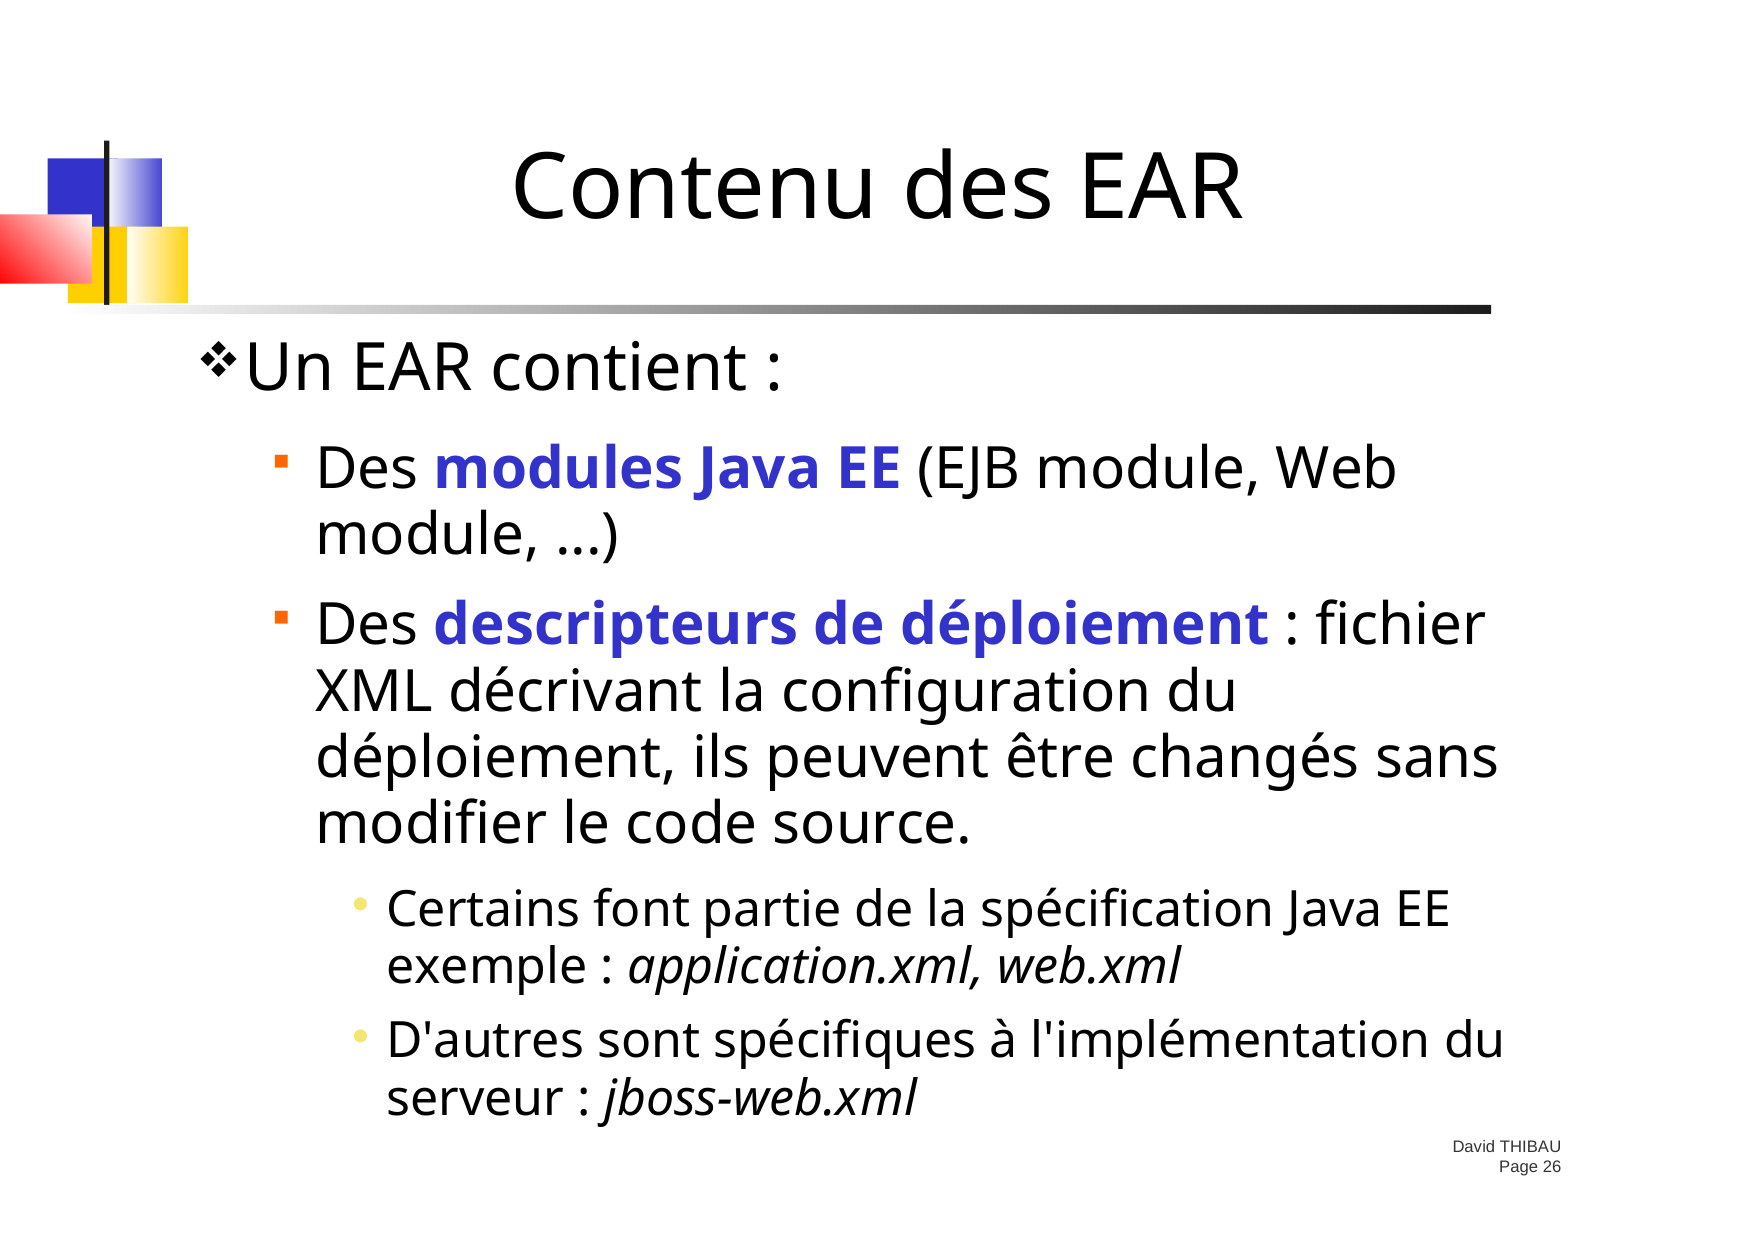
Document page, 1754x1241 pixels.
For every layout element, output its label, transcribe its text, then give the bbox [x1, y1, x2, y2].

list Un EAR contient : Des modules Java EE (EJB module, Web module, ...) Des descripteurs de déploiement : fichier XML décrivant la configuration du déploiement, ils peuvent être changés sans modifier le code source. Certains font partie de la spécification Java EE exemple : application.xml, web.xml D'autres sont spécifiques à l'implémentation du serveur : jboss-web.xml [179, 329, 1577, 1131]
title Contenu des EAR [179, 93, 1577, 282]
